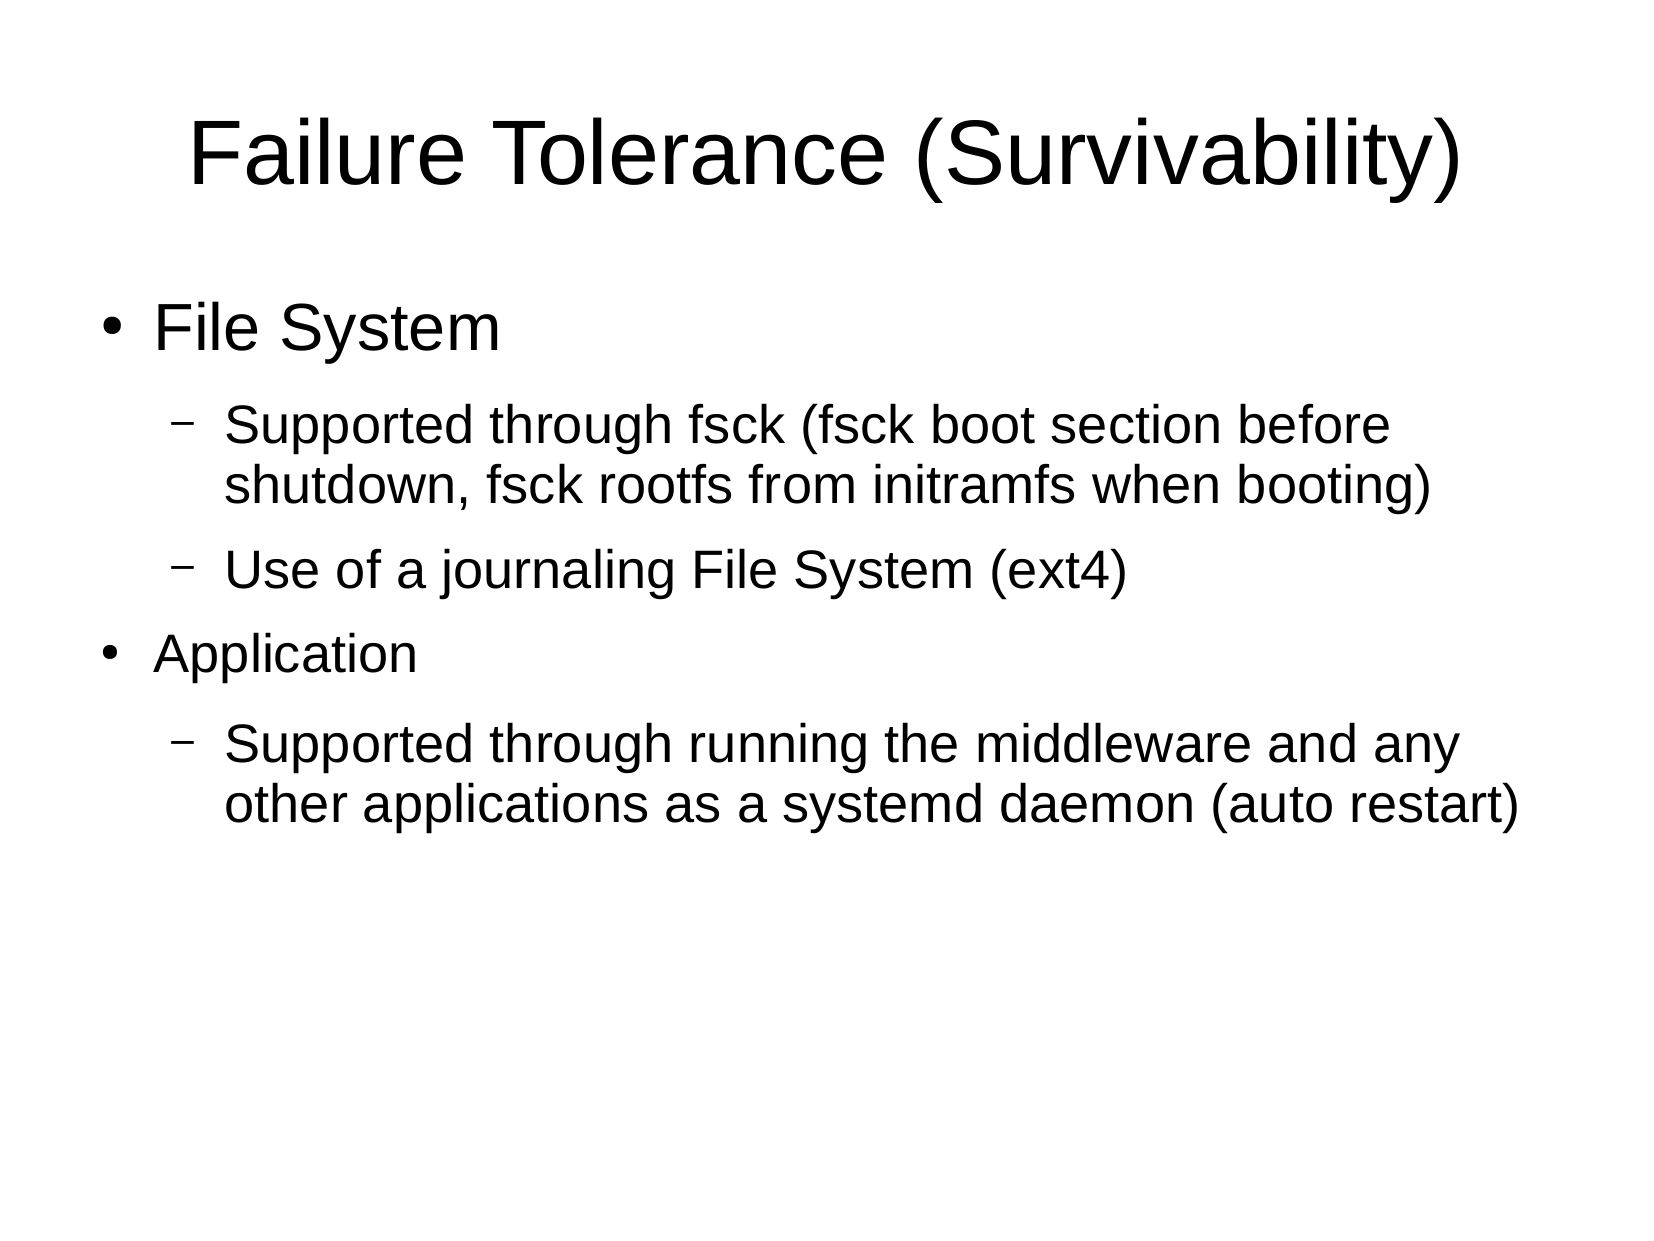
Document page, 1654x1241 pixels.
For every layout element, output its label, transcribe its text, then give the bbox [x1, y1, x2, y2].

title Failure Tolerance (Survivability) [82, 49, 1571, 257]
list File System Supported through fsck (fsck boot section before shutdown, fsck rootfs from initramfs when booting) Use of a journaling File System (ext4) Application Supported through running the middleware and any other applications as a systemd daemon (auto restart) [82, 290, 1538, 1010]
